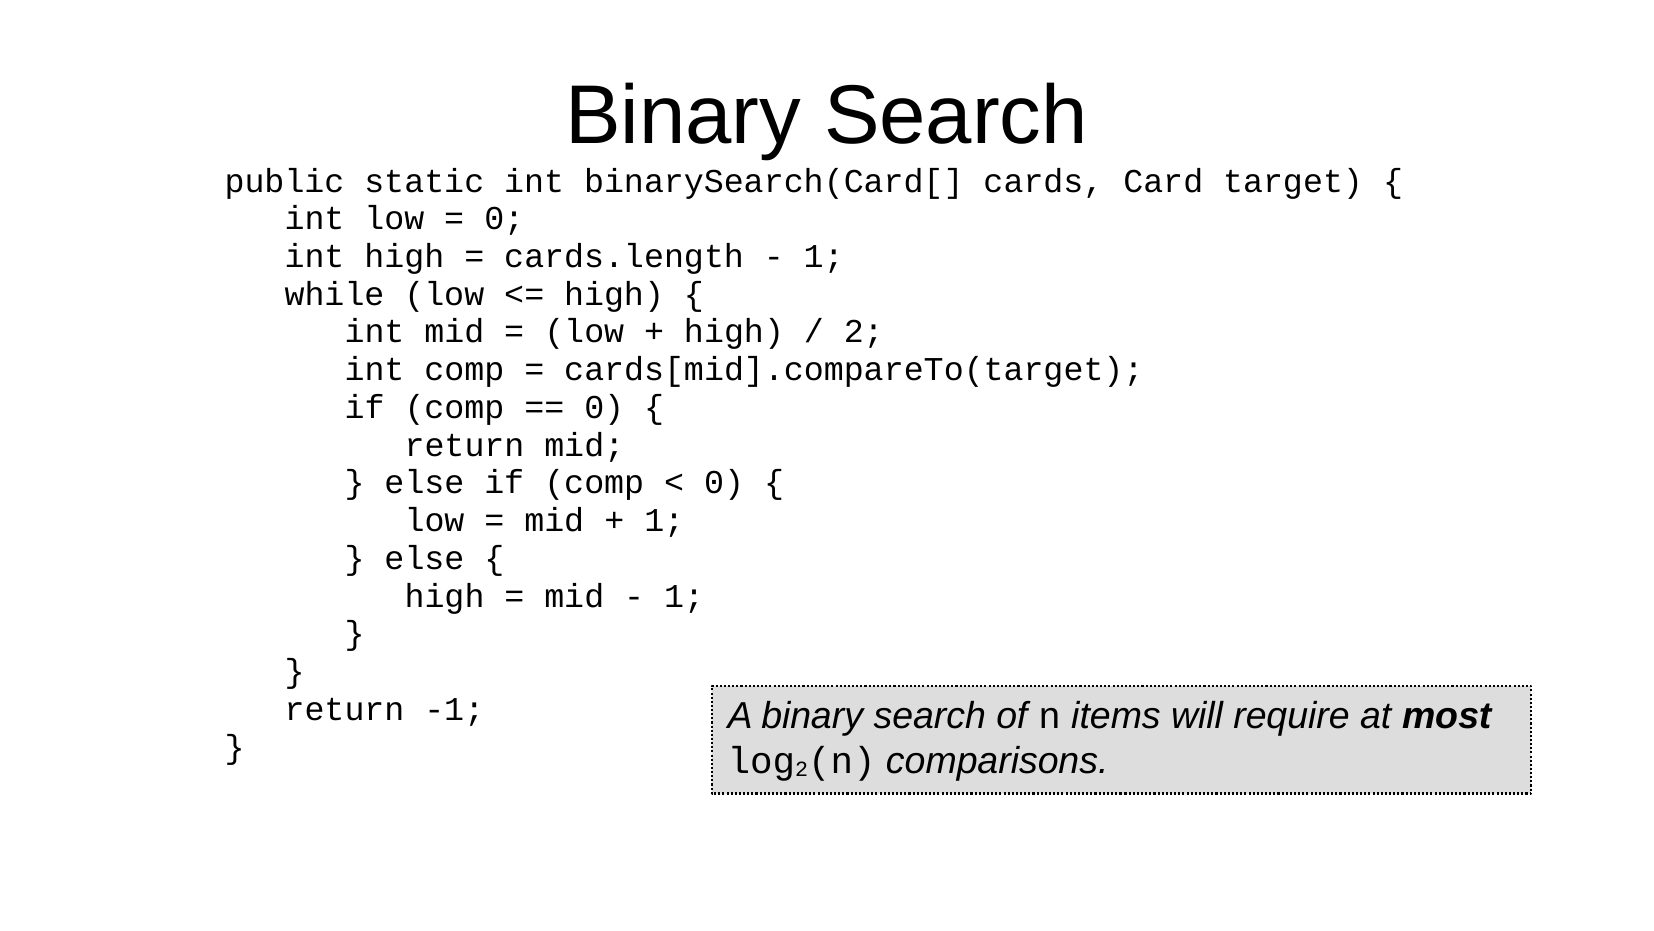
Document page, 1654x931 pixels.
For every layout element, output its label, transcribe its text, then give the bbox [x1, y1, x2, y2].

text_box A binary search of n items will require at most log2(n) comparisons. [711, 686, 1531, 794]
text_box public static int binarySearch(Card[] cards, Card target) { int low = 0; int high = cards.length - 1; while (low <= high) { int mid = (low + high) / 2; int comp = cards[mid].compareTo(target); if (comp == 0) { return mid; } else if (comp < 0) { low = mid + 1; } else { high = mid - 1; } } return -1; } [209, 156, 1497, 814]
title Binary Search [82, 37, 1571, 193]
